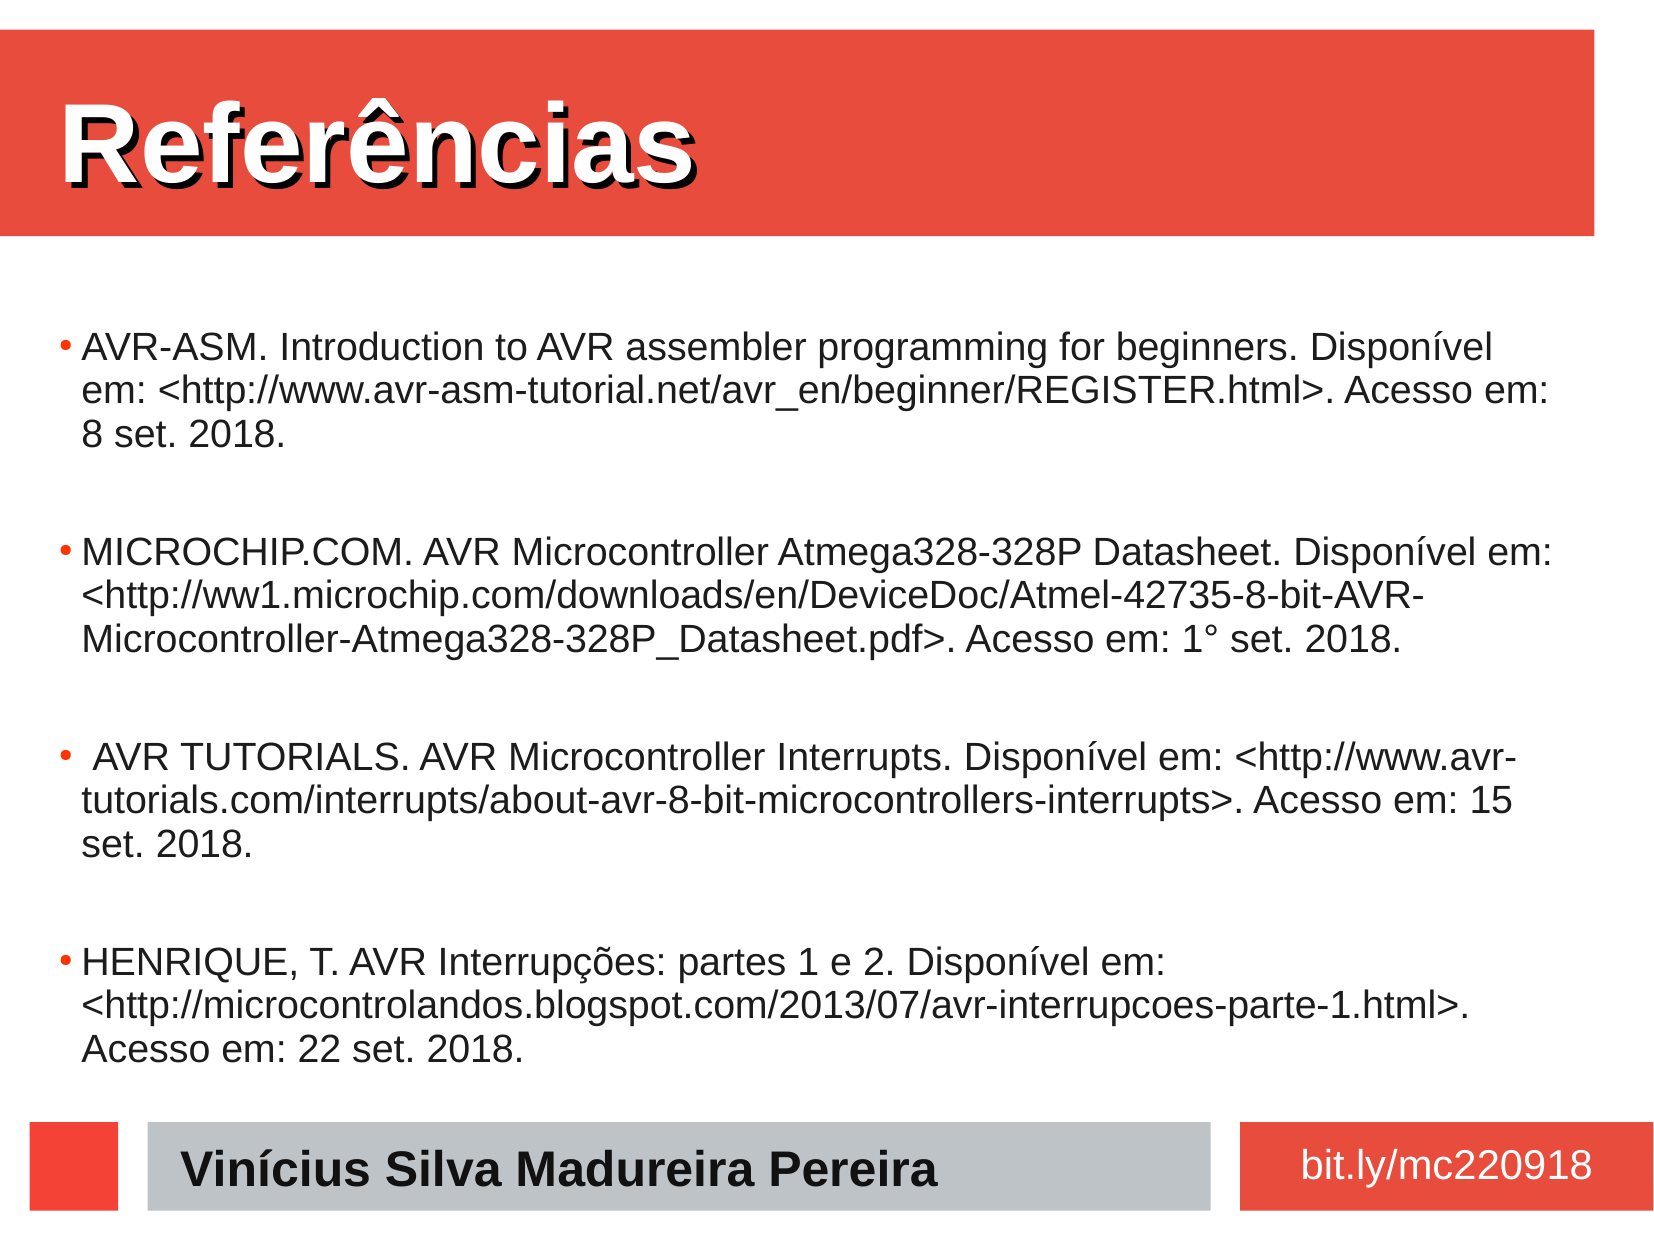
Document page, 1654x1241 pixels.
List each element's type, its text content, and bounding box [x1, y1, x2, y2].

text_box Vinícius Silva Madureira Pereira [165, 1133, 1170, 1205]
text_box bit.ly/mc220918 [1228, 1133, 1654, 1205]
list AVR-ASM. Introduction to AVR assembler programming for beginners. Disponível em: <http://www.avr-asm-tutorial.net/avr_en/beginner/REGISTER.html>. Acesso em: 8 set. 2018. MICROCHIP.COM. AVR Microcontroller Atmega328-328P Datasheet. Disponível em: <http://ww1.microchip.com/downloads/en/DeviceDoc/Atmel-42735-8-bit-AVR-Microcontroller-Atmega328-328P_Datasheet.pdf>. Acesso em: 1° set. 2018. AVR TUTORIALS. AVR Microcontroller Interrupts. Disponível em: <http://www.avr-tutorials.com/interrupts/about-avr-8-bit-microcontrollers-interrupts>. Acesso em: 15 set. 2018. HENRIQUE, T. AVR Interrupções: partes 1 e 2. Disponível em: <http://microcontrolandos.blogspot.com/2013/07/avr-interrupcoes-parte-1.html>. Acesso em: 22 set. 2018. [59, 324, 1565, 1093]
title Referências [59, 59, 1595, 207]
